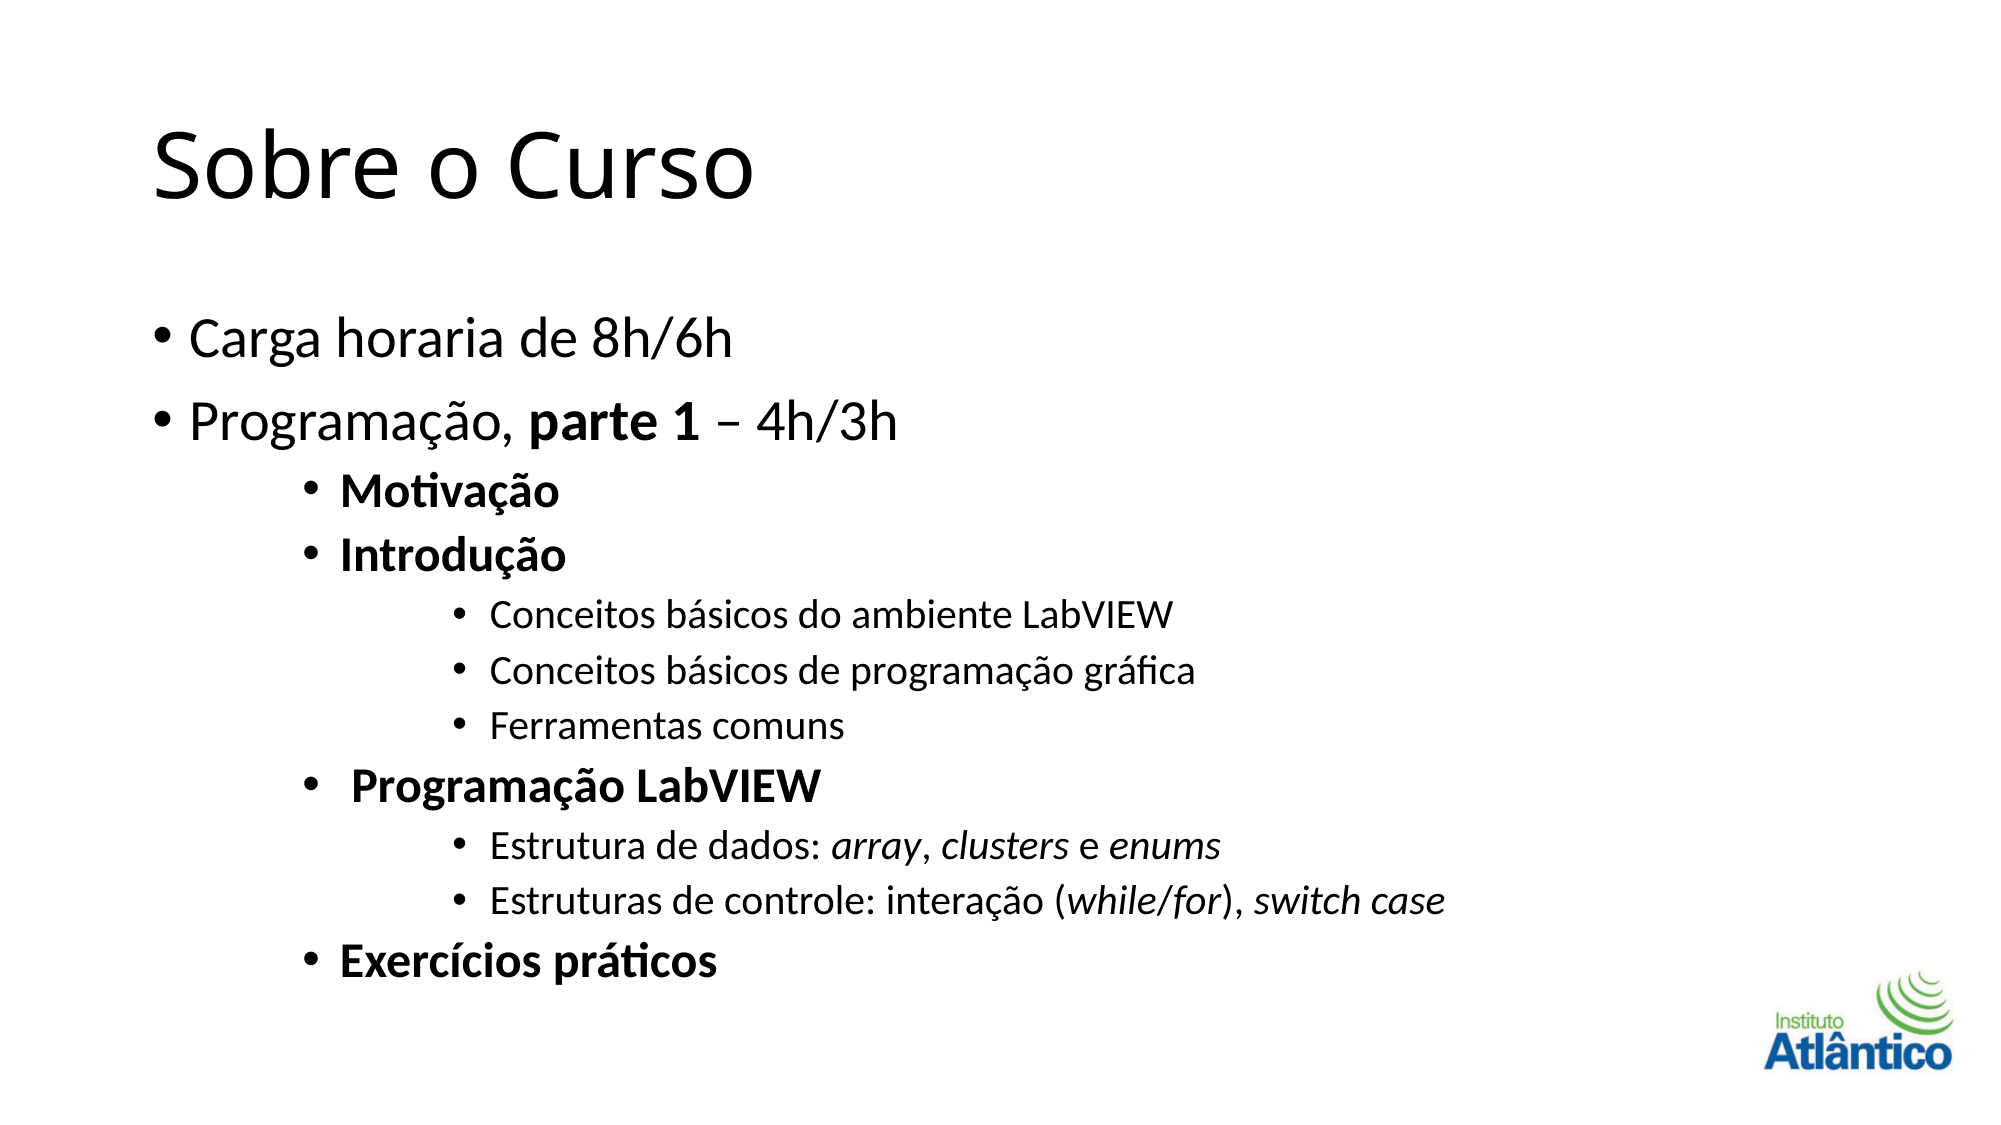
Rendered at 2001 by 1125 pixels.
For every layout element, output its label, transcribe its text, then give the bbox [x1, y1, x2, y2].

list Carga horaria de 8h/6h Programação, parte 1 – 4h/3h Motivação Introdução Conceitos básicos do ambiente LabVIEW Conceitos básicos de programação gráfica Ferramentas comuns Programação LabVIEW Estrutura de dados: array, clusters e enums Estruturas de controle: interação (while/for), switch case Exercícios práticos [137, 299, 1863, 1014]
picture [1717, 930, 2000, 1120]
title Sobre o Curso [137, 59, 1863, 278]
